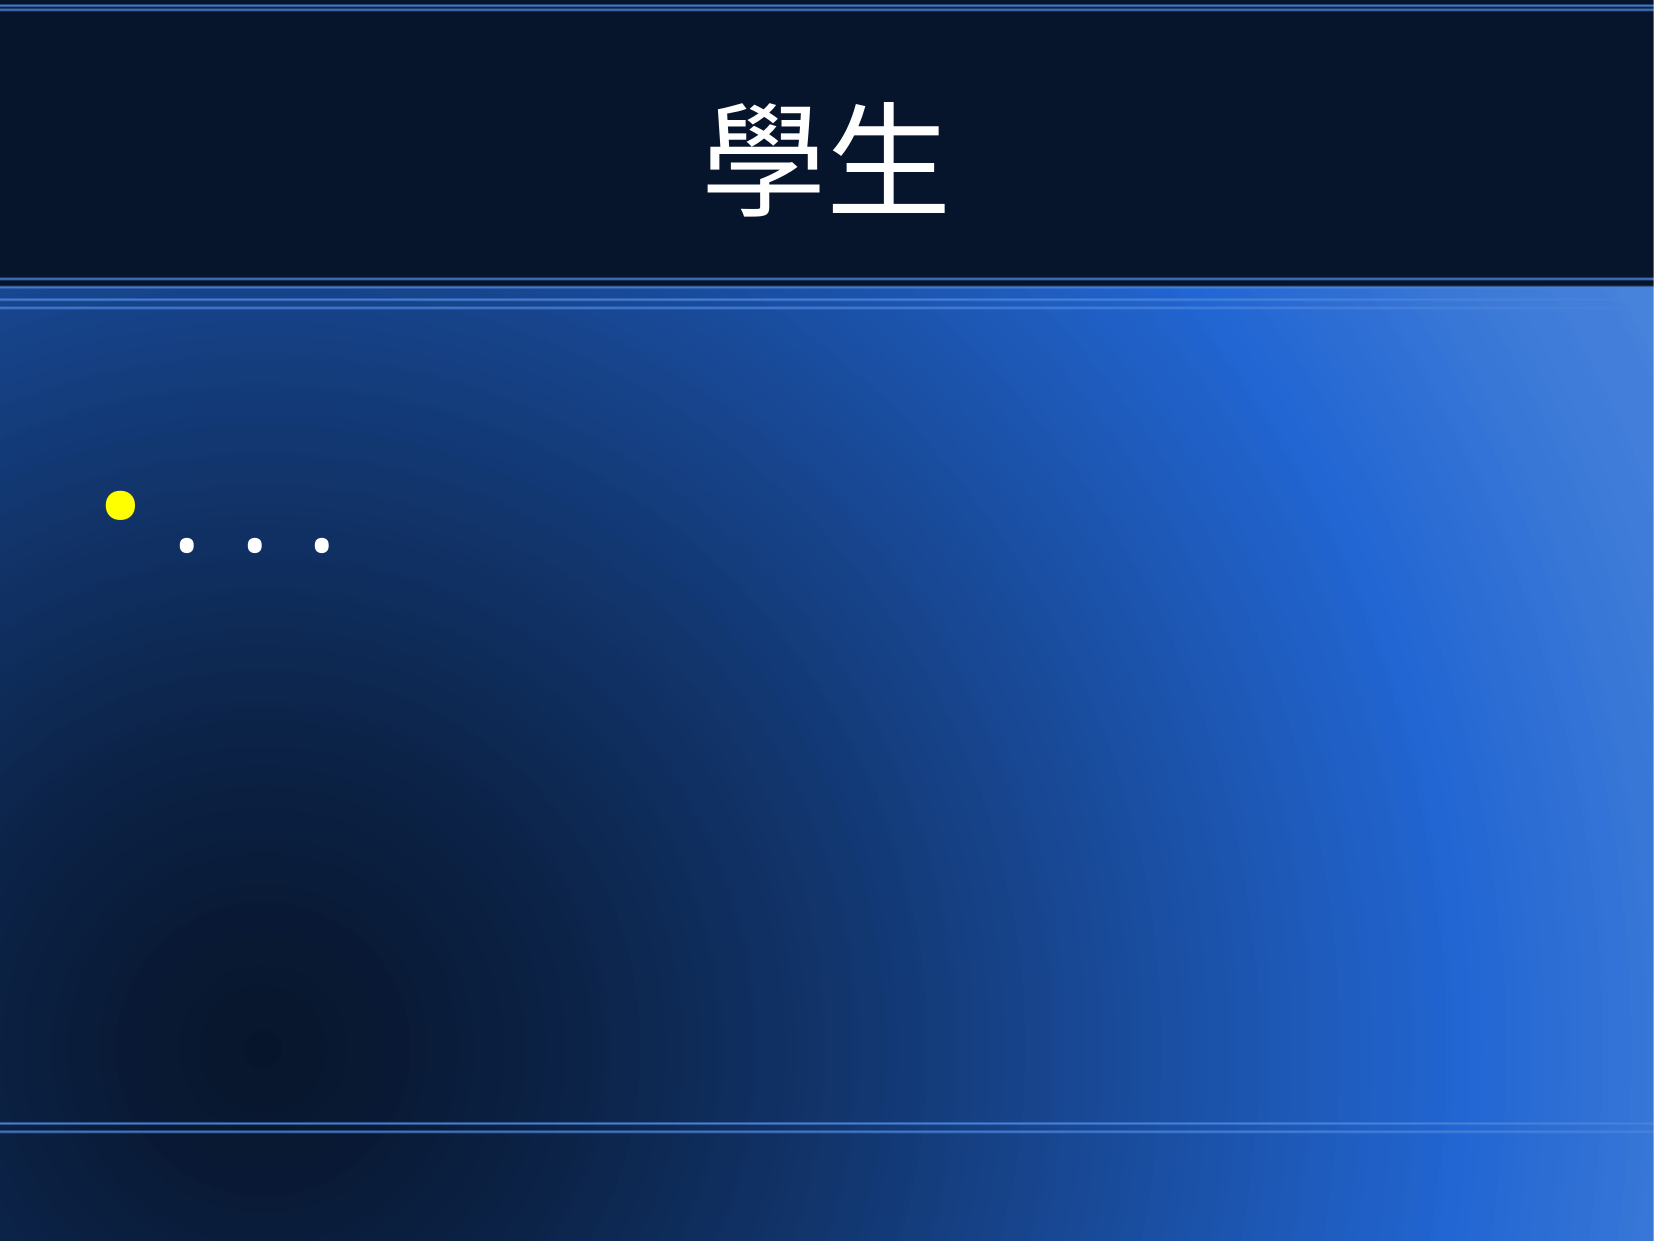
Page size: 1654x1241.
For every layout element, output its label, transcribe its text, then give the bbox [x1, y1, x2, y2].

list ... [82, 355, 1571, 1241]
picture [0, 0, 1654, 1241]
title 學生 [82, 49, 1571, 257]
